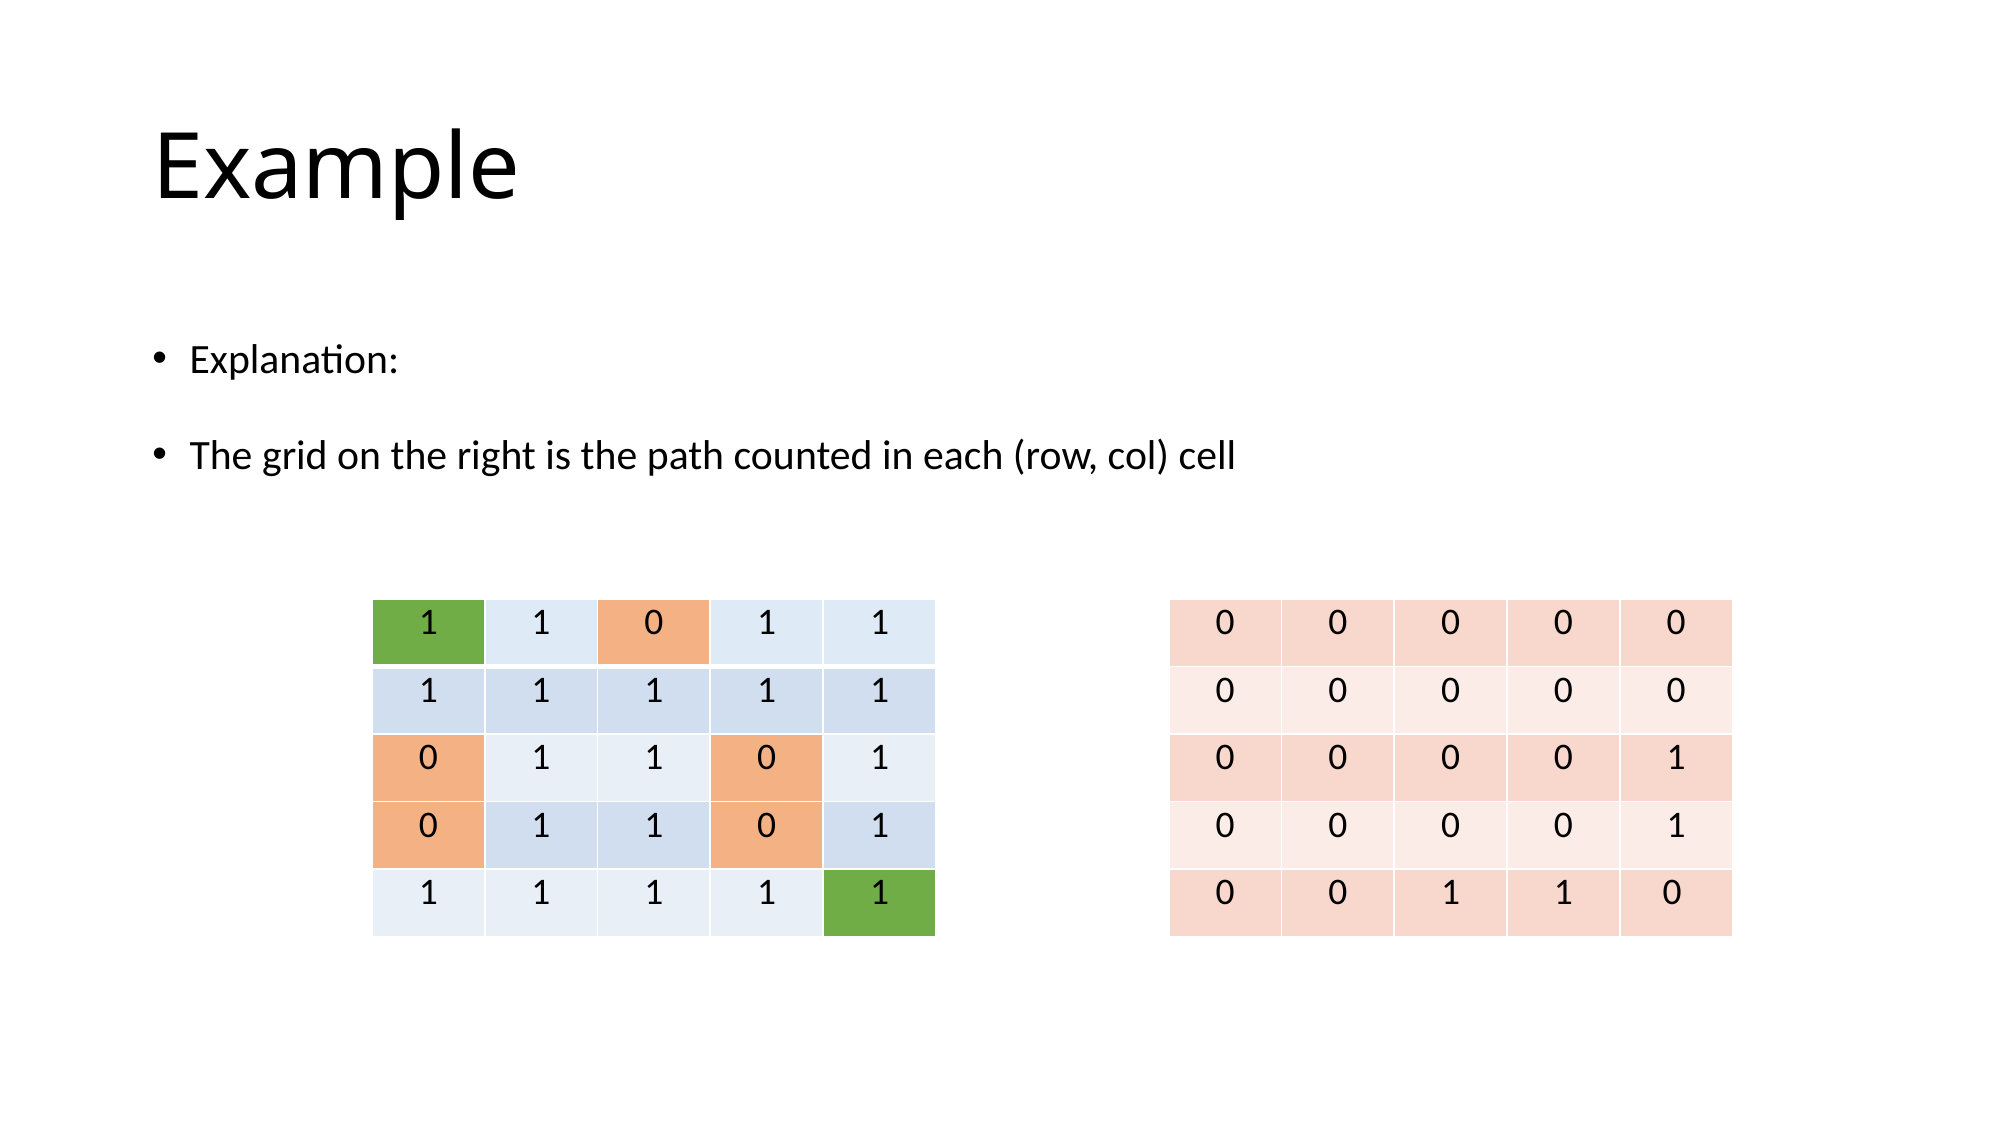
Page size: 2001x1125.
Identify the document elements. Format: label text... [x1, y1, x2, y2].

table_cell 0 [711, 735, 822, 801]
table_cell 1 [711, 870, 822, 936]
table_cell 1 [486, 669, 597, 733]
table_cell 1 [1621, 802, 1732, 868]
table_cell 0 [1170, 802, 1281, 868]
table_cell 0 [1170, 870, 1281, 936]
text_box Example [137, 59, 1863, 278]
table_cell 1 [1621, 735, 1732, 801]
table_cell 1 [598, 735, 709, 801]
table_cell 0 [1282, 735, 1393, 801]
table_header 0 [1282, 600, 1393, 666]
table_cell 1 [824, 802, 935, 868]
table_cell 1 [373, 870, 484, 936]
table_cell 0 [1395, 735, 1506, 801]
table_cell 0 [1621, 667, 1732, 733]
table_header 0 [1395, 600, 1506, 666]
table_cell 1 [824, 735, 935, 801]
table_cell 1 [598, 669, 709, 733]
table_header 1 [711, 600, 822, 664]
table_header 1 [486, 600, 597, 664]
table_cell 0 [1282, 802, 1393, 868]
table_cell 1 [824, 669, 935, 733]
table_cell 0 [1621, 870, 1732, 936]
table_cell 0 [1282, 870, 1393, 936]
table_cell 1 [486, 735, 597, 801]
table_header 0 [1508, 600, 1619, 666]
text_box Explanation: The grid on the right is the path counted in each (row, col) cell [137, 299, 1863, 1014]
table_cell 0 [373, 802, 484, 868]
table_cell 0 [1395, 667, 1506, 733]
table_cell 1 [824, 870, 935, 936]
table_cell 0 [373, 735, 484, 801]
table_cell 0 [1508, 735, 1619, 801]
table_cell 0 [1508, 802, 1619, 868]
table_cell 0 [711, 802, 822, 868]
table_cell 1 [373, 669, 484, 733]
table_header 0 [1621, 600, 1732, 666]
table_cell 1 [1508, 870, 1619, 936]
table_cell 0 [1170, 667, 1281, 733]
table_header 0 [598, 600, 709, 664]
table_cell 1 [1395, 870, 1506, 936]
table_cell 1 [711, 669, 822, 733]
table_cell 1 [486, 870, 597, 936]
table_header 1 [824, 600, 935, 664]
table_cell 1 [486, 802, 597, 868]
table_header 0 [1170, 600, 1281, 666]
table_cell 1 [598, 802, 709, 868]
table_cell 0 [1170, 735, 1281, 801]
table_cell 1 [598, 870, 709, 936]
table_cell 0 [1395, 802, 1506, 868]
table_cell 0 [1282, 667, 1393, 733]
table_cell 0 [1508, 667, 1619, 733]
table_header 1 [373, 600, 484, 664]
